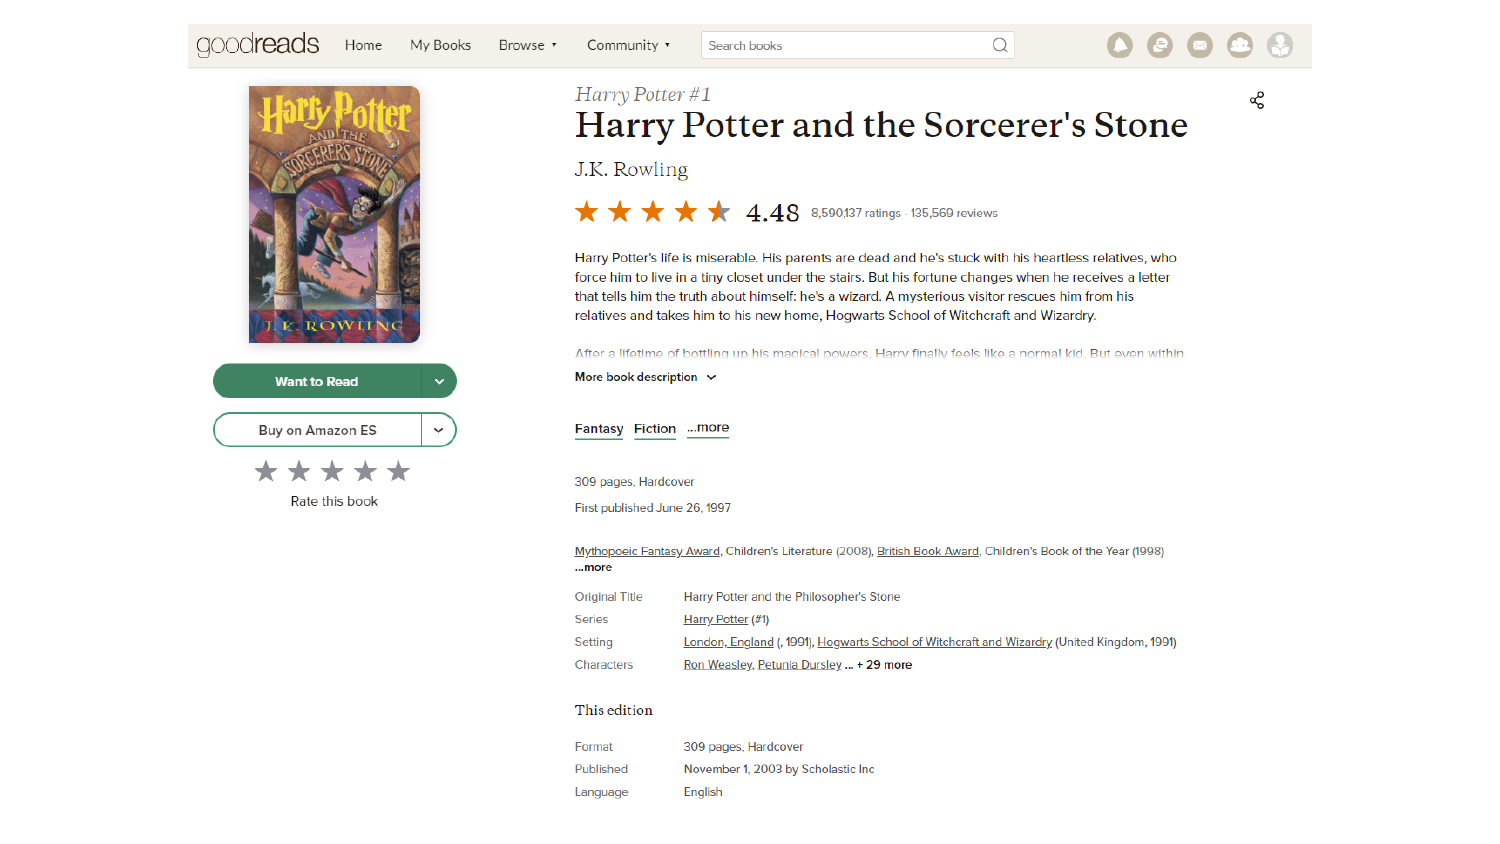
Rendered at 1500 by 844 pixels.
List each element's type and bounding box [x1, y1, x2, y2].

picture [188, 24, 1312, 819]
